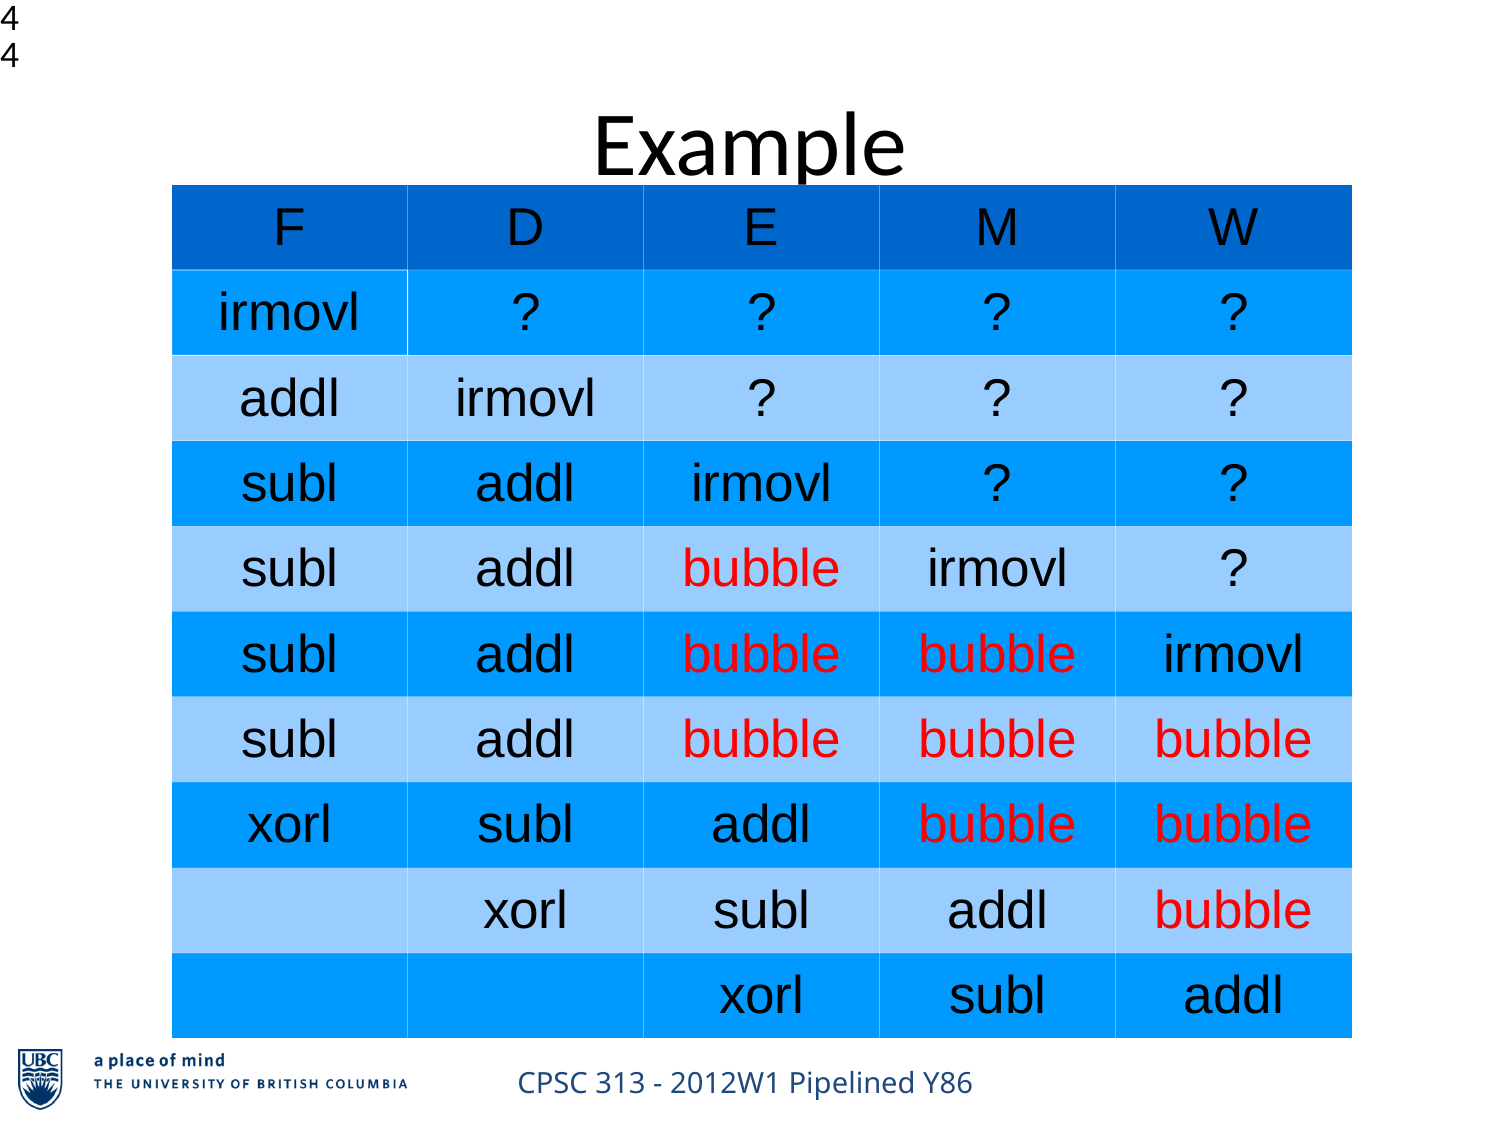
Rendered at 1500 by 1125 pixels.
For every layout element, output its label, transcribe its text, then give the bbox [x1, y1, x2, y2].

picture [171, 184, 1353, 1042]
title Example [75, 45, 1425, 233]
picture [18, 1049, 407, 1110]
